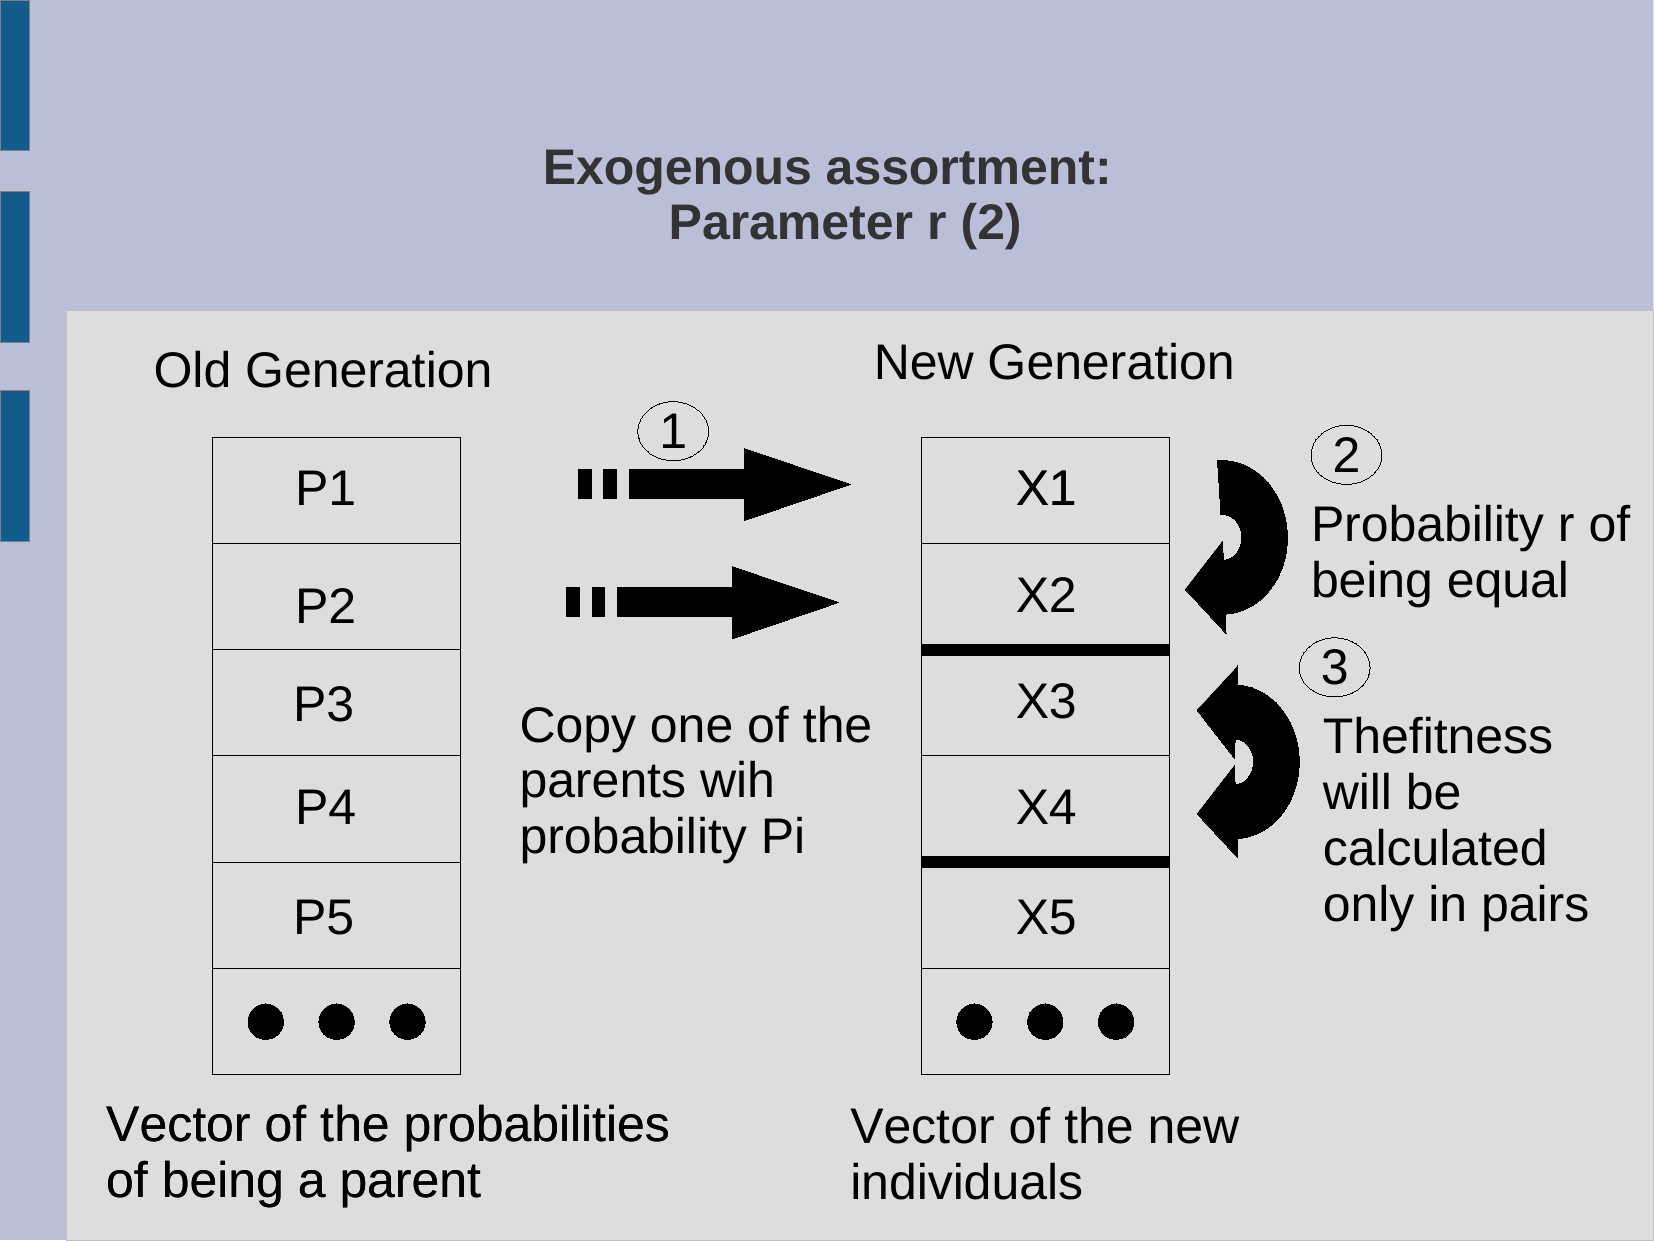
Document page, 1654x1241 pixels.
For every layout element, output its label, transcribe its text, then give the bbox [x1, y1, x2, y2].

text_box 3 [1299, 637, 1371, 697]
text_box X1 [1015, 460, 1087, 517]
text_box [603, 469, 617, 499]
text_box Thefitness will be calculated only in pairs [1322, 708, 1630, 945]
text_box X2 [1015, 566, 1087, 623]
text_box [566, 587, 580, 617]
text_box [1027, 1003, 1063, 1040]
text_box X5 [1015, 889, 1087, 945]
text_box Probability r of being equal [1311, 496, 1642, 664]
text_box [1185, 460, 1288, 634]
title Exogenous assortment: Parameter r (2) [121, 91, 1534, 299]
text_box New Generation [874, 333, 1264, 390]
text_box X4 [1015, 779, 1087, 836]
text_box [1197, 665, 1300, 858]
text_box Copy one of the parents wih probability Pi [519, 696, 886, 886]
text_box P5 [293, 889, 355, 945]
text_box [1098, 1003, 1134, 1040]
text_box 1 [637, 401, 709, 461]
text_box X3 [1015, 673, 1087, 730]
text_box 2 [1311, 425, 1382, 485]
text_box [629, 448, 851, 521]
text_box [956, 1003, 993, 1040]
text_box P1 [295, 460, 449, 517]
text_box P4 [295, 779, 357, 836]
text_box P3 [293, 676, 355, 733]
text_box Vector of the probabilities of being a parent [106, 1096, 709, 1229]
text_box [578, 469, 592, 499]
text_box [248, 1003, 284, 1040]
text_box P2 [295, 578, 357, 635]
text_box Vector of the new individuals [850, 1098, 1264, 1231]
text_box Old Generation [153, 342, 532, 399]
text_box [592, 587, 605, 617]
text_box [617, 566, 839, 639]
text_box [389, 1003, 426, 1040]
text_box [318, 1003, 355, 1040]
